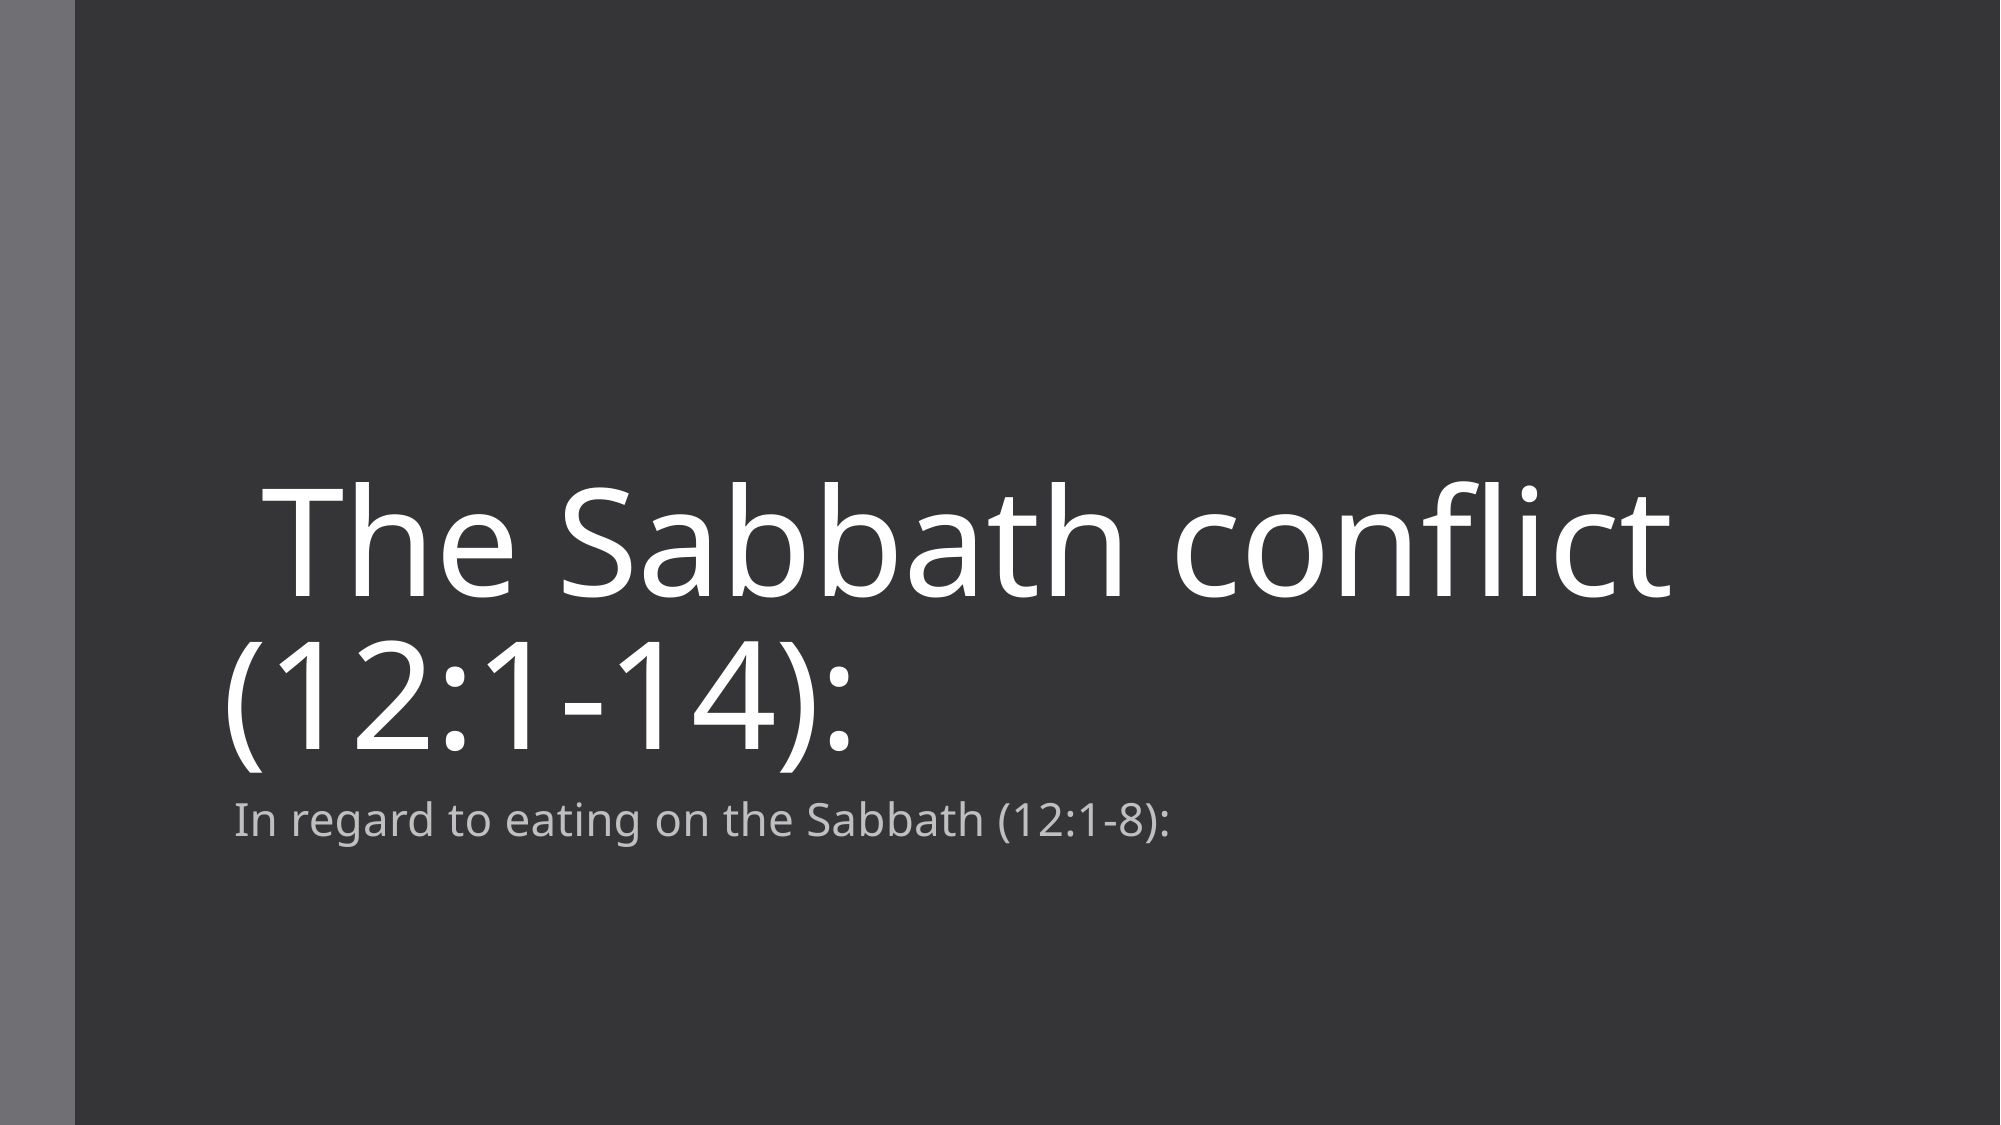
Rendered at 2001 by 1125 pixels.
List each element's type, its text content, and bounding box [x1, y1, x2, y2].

subtitle In regard to eating on the Sabbath (12:1-8): [206, 787, 1752, 1066]
title The Sabbath conflict (12:1-14): [206, 124, 1752, 787]
